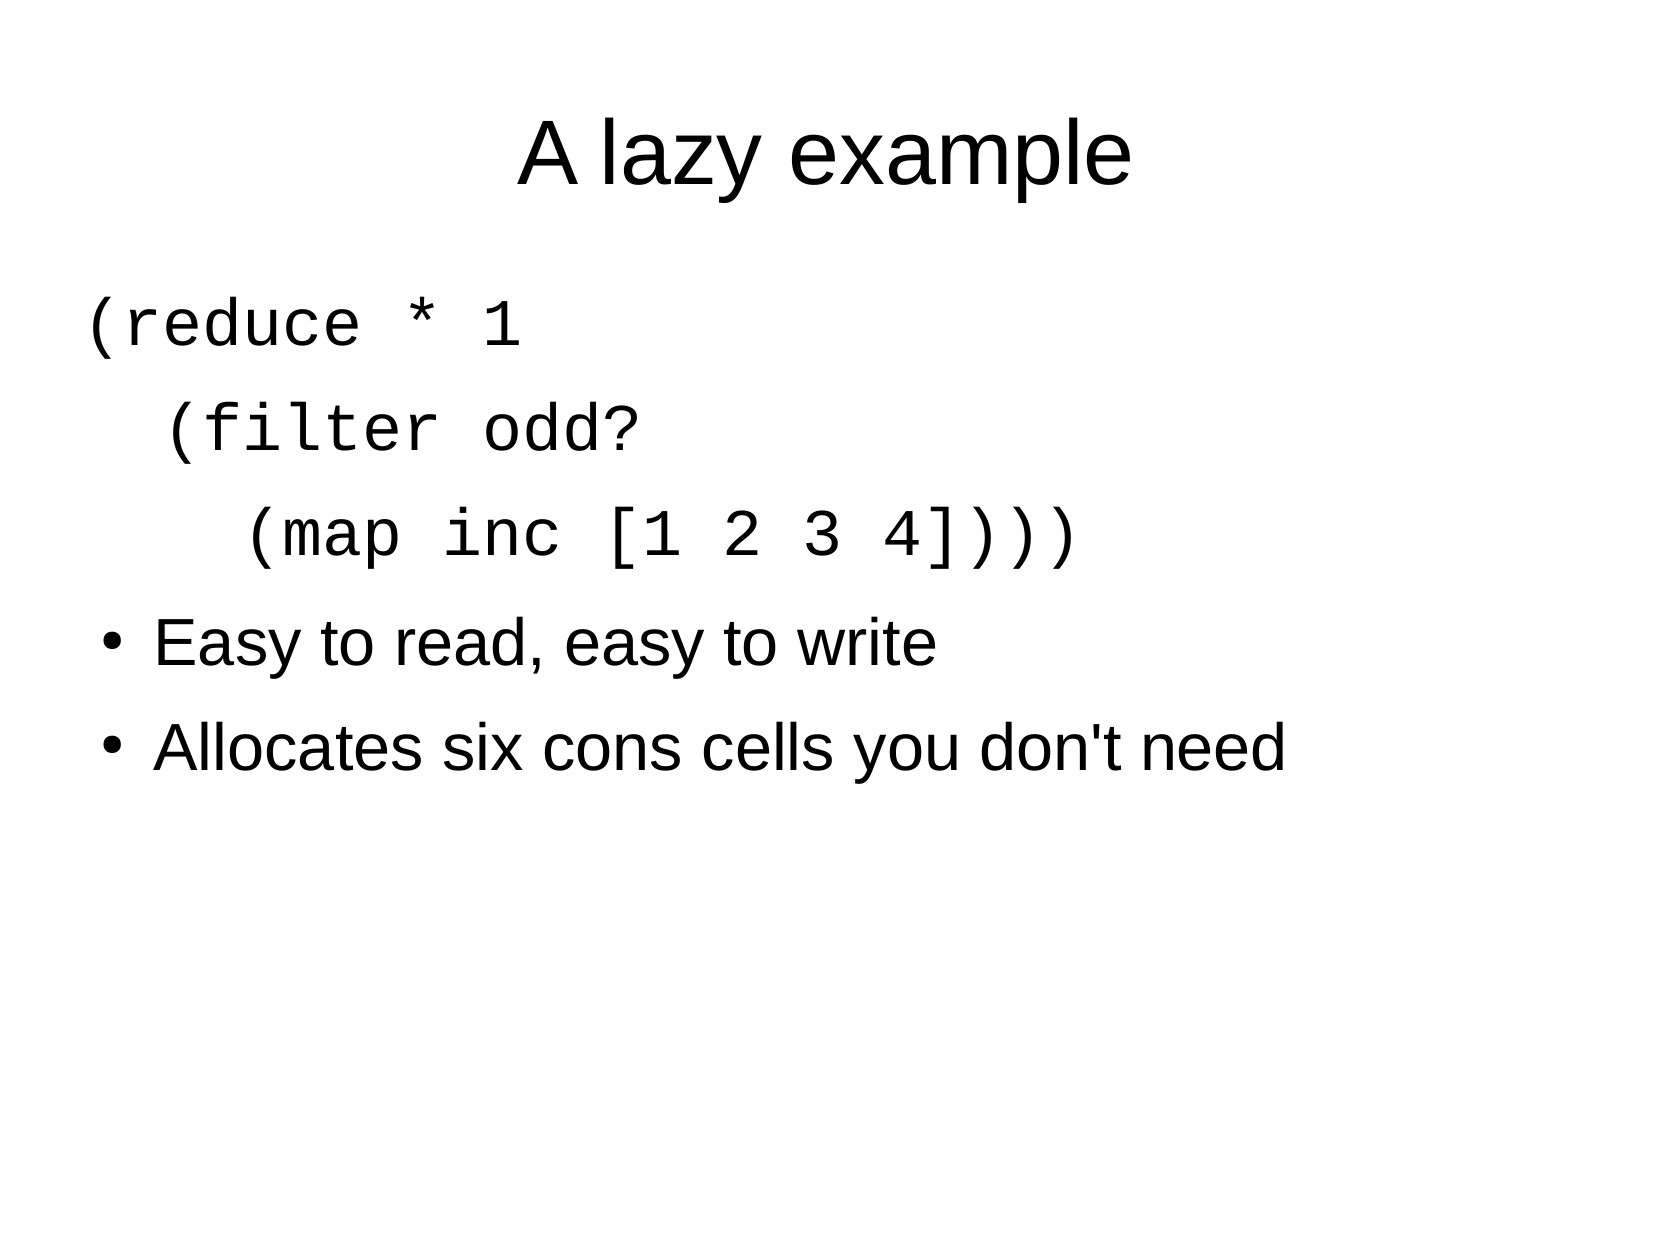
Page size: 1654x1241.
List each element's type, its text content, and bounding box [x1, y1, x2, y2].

list (reduce * 1 (filter odd? (map inc [1 2 3 4]))) Easy to read, easy to write Allocates six cons cells you don't need [82, 290, 1571, 1109]
title A lazy example [82, 49, 1571, 257]
